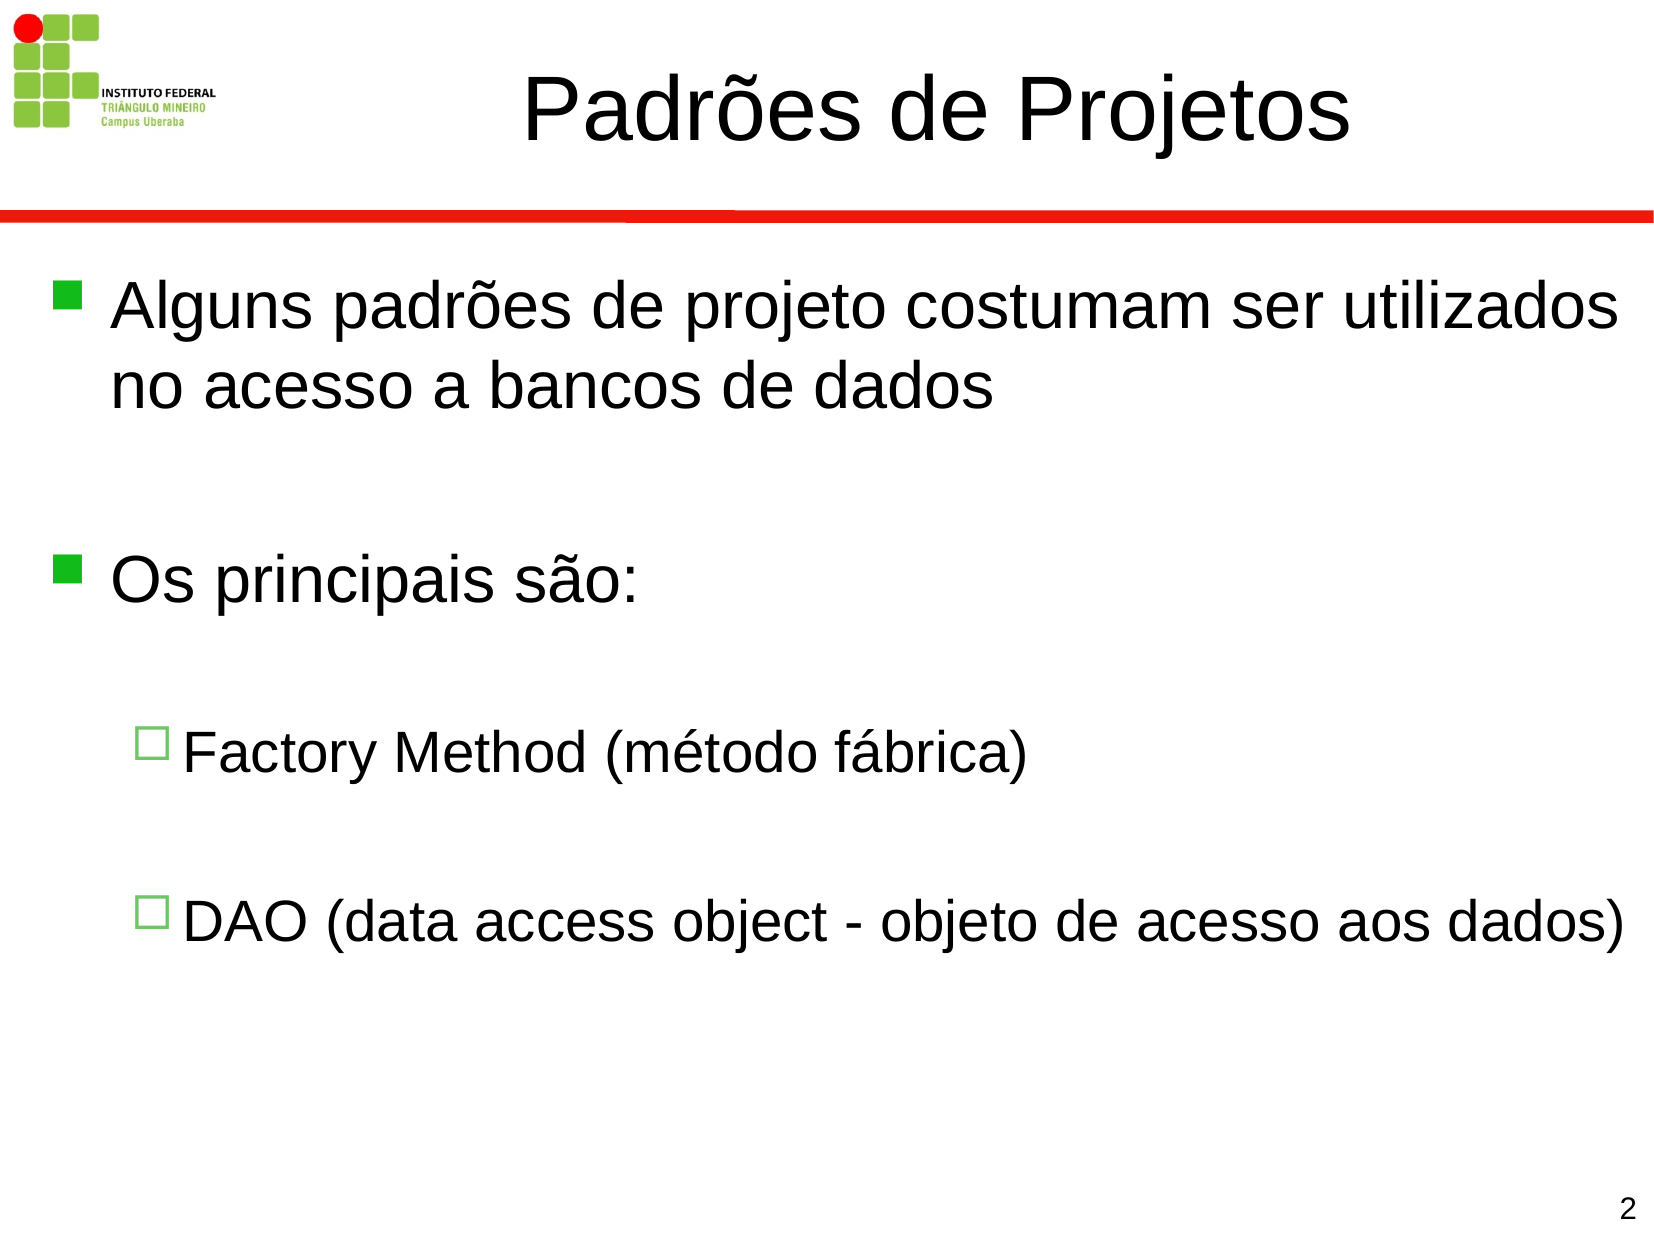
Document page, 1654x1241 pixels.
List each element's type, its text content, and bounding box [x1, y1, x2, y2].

text_box Padrões de Projetos [253, 0, 1622, 207]
text_box <number> [1185, 1179, 1654, 1220]
picture [0, 2, 228, 139]
text_box Alguns padrões de projeto costumam ser utilizados no acesso a bancos de dados Os principais são: Factory Method (método fábrica) DAO (data access object - objeto de acesso aos dados) [32, 253, 1654, 1241]
